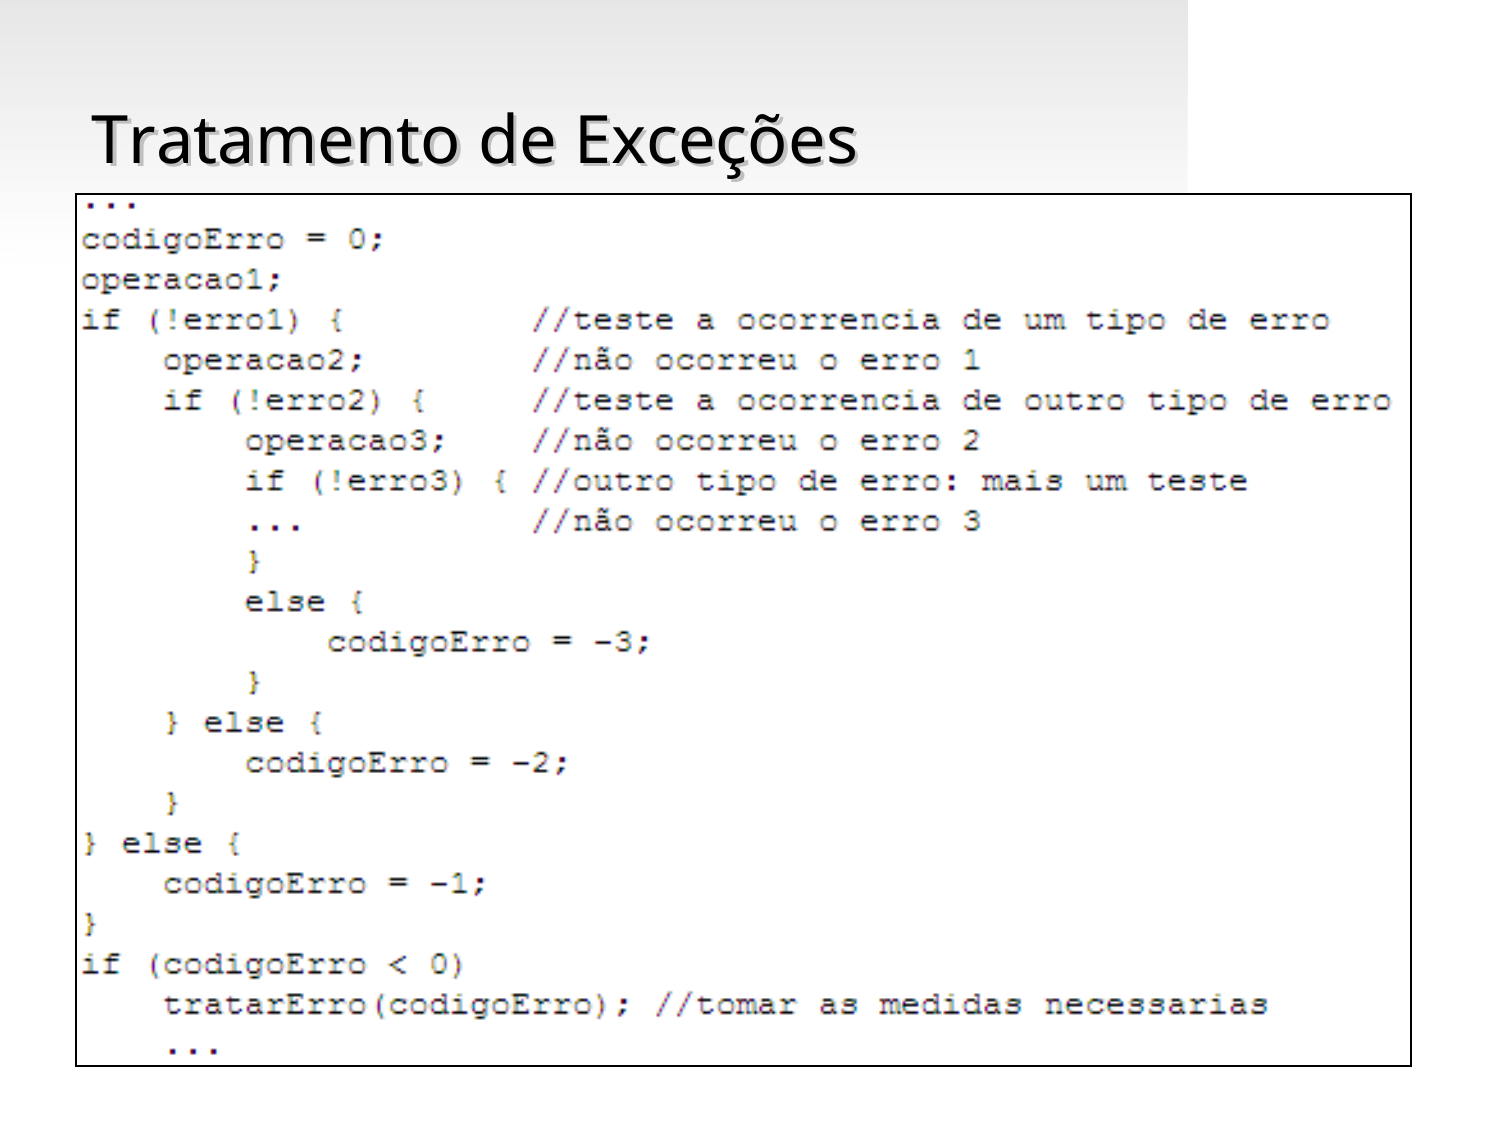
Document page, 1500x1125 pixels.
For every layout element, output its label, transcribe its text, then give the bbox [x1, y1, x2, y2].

title Tratamento de Exceções [76, 42, 1427, 231]
picture [76, 195, 1411, 1066]
